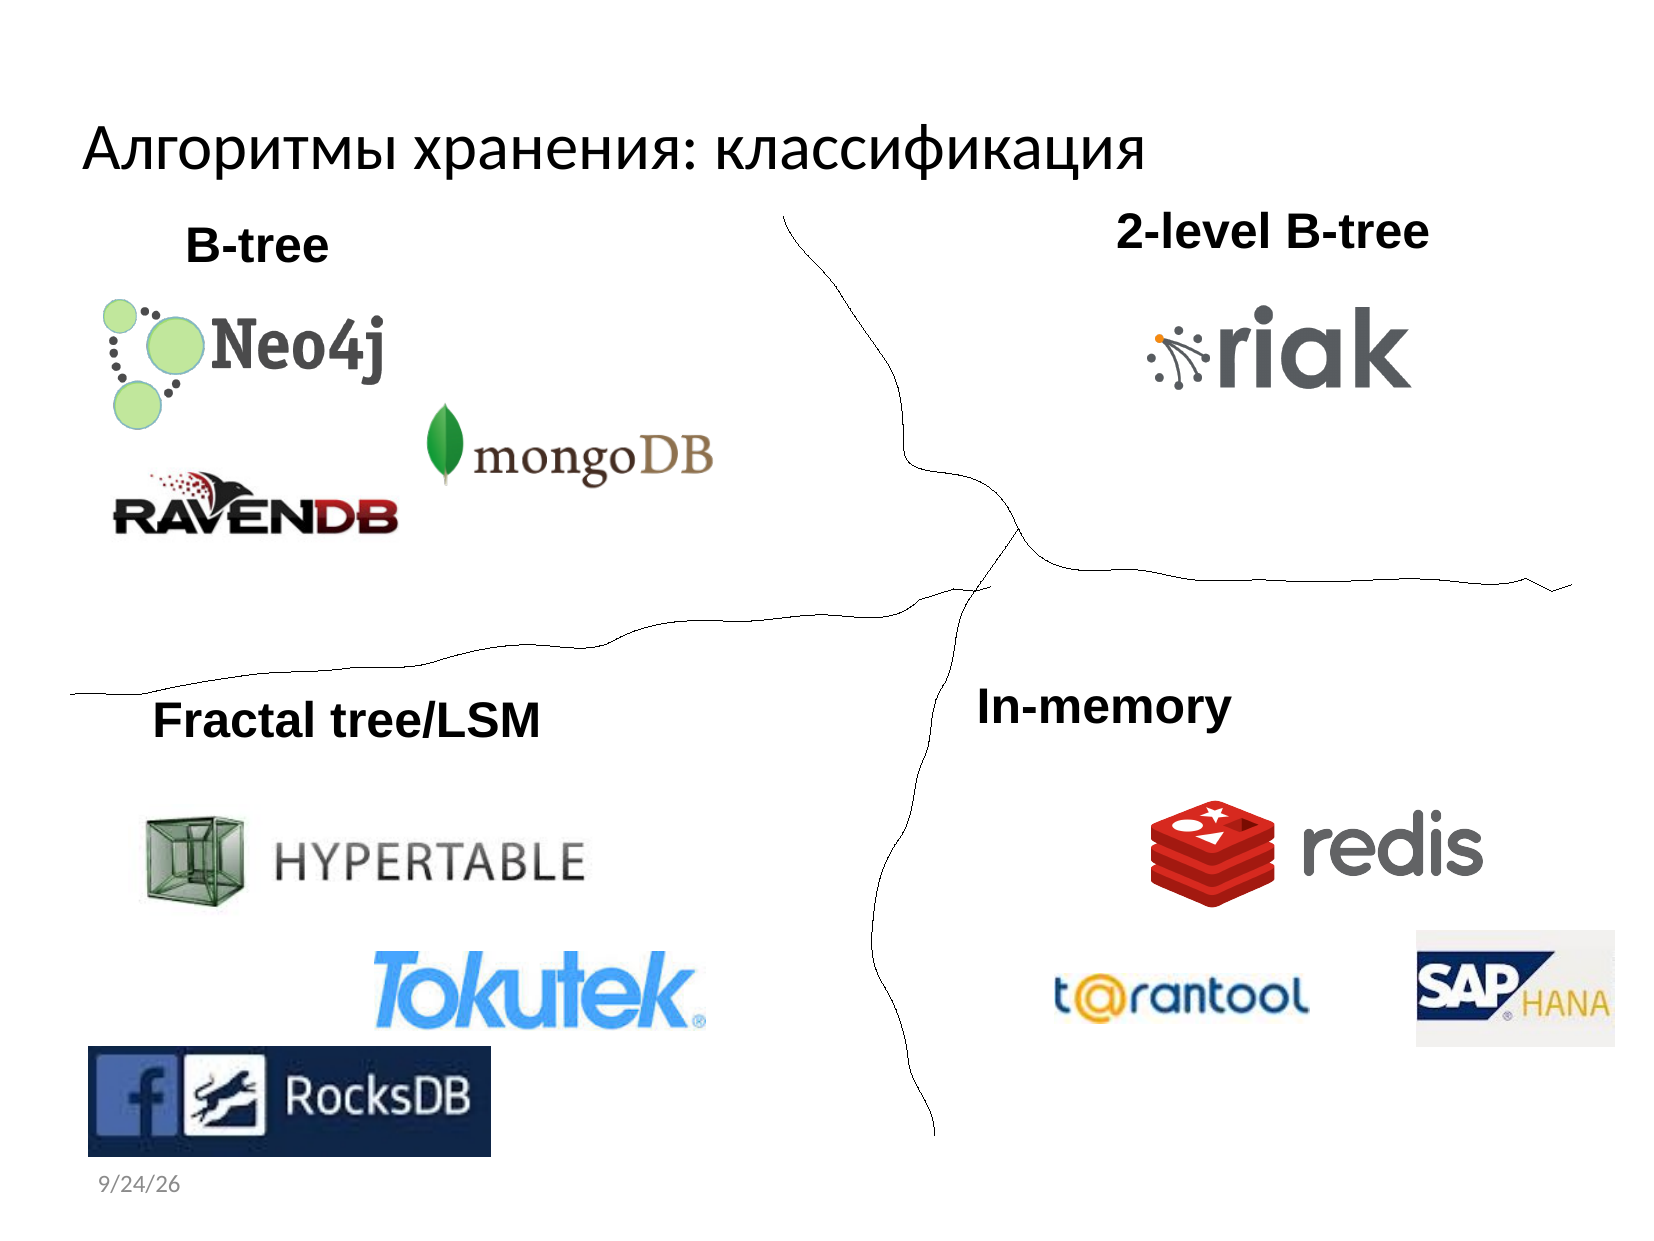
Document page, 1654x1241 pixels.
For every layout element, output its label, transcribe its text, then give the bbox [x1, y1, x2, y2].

picture [88, 1046, 491, 1157]
title Алгоритмы хранения: классификация [82, 49, 1571, 257]
text_box In-memory [961, 671, 1277, 767]
picture [92, 286, 723, 626]
picture [374, 951, 706, 1031]
picture [1054, 973, 1310, 1024]
picture [128, 804, 606, 918]
picture [1416, 930, 1615, 1047]
text_box 2-level B-tree [1101, 196, 1481, 292]
picture [1151, 798, 1483, 910]
text_box Fractal tree/LSM [137, 684, 600, 780]
text_box B-tree [170, 209, 363, 286]
picture [1147, 305, 1413, 390]
